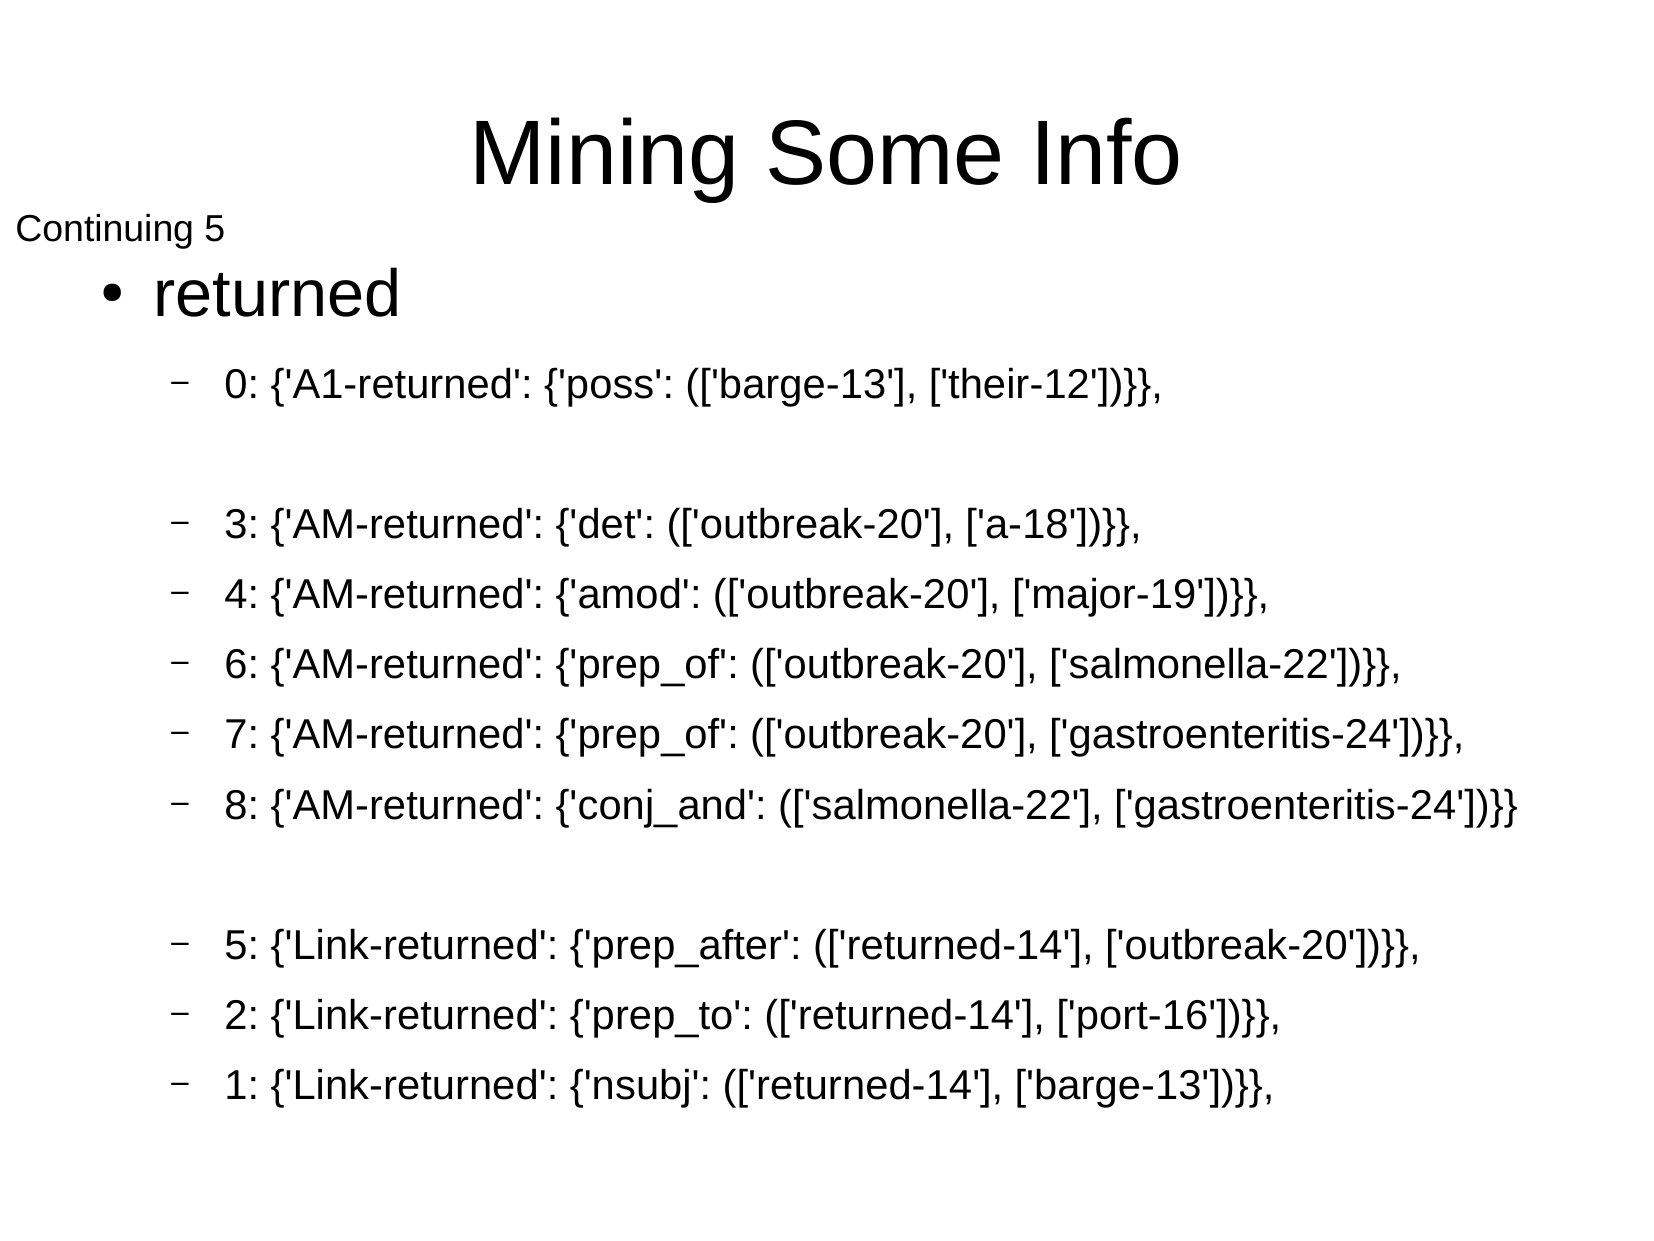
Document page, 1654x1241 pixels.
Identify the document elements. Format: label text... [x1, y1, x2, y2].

list returned 0: {'A1-returned': {'poss': (['barge-13'], ['their-12'])}}, 3: {'AM-returned': {'det': (['outbreak-20'], ['a-18'])}}, 4: {'AM-returned': {'amod': (['outbreak-20'], ['major-19'])}}, 6: {'AM-returned': {'prep_of': (['outbreak-20'], ['salmonella-22'])}}, 7: {'AM-returned': {'prep_of': (['outbreak-20'], ['gastroenteritis-24'])}}, 8: {'AM-returned': {'conj_and': (['salmonella-22'], ['gastroenteritis-24'])}} 5: {'Link-returned': {'prep_after': (['returned-14'], ['outbreak-20'])}}, 2: {'Link-returned': {'prep_to': (['returned-14'], ['port-16'])}}, 1: {'Link-returned': {'nsubj': (['returned-14'], ['barge-13'])}}, [82, 256, 1538, 1186]
title Mining Some Info [82, 49, 1571, 257]
text_box Continuing 5 [0, 199, 241, 257]
